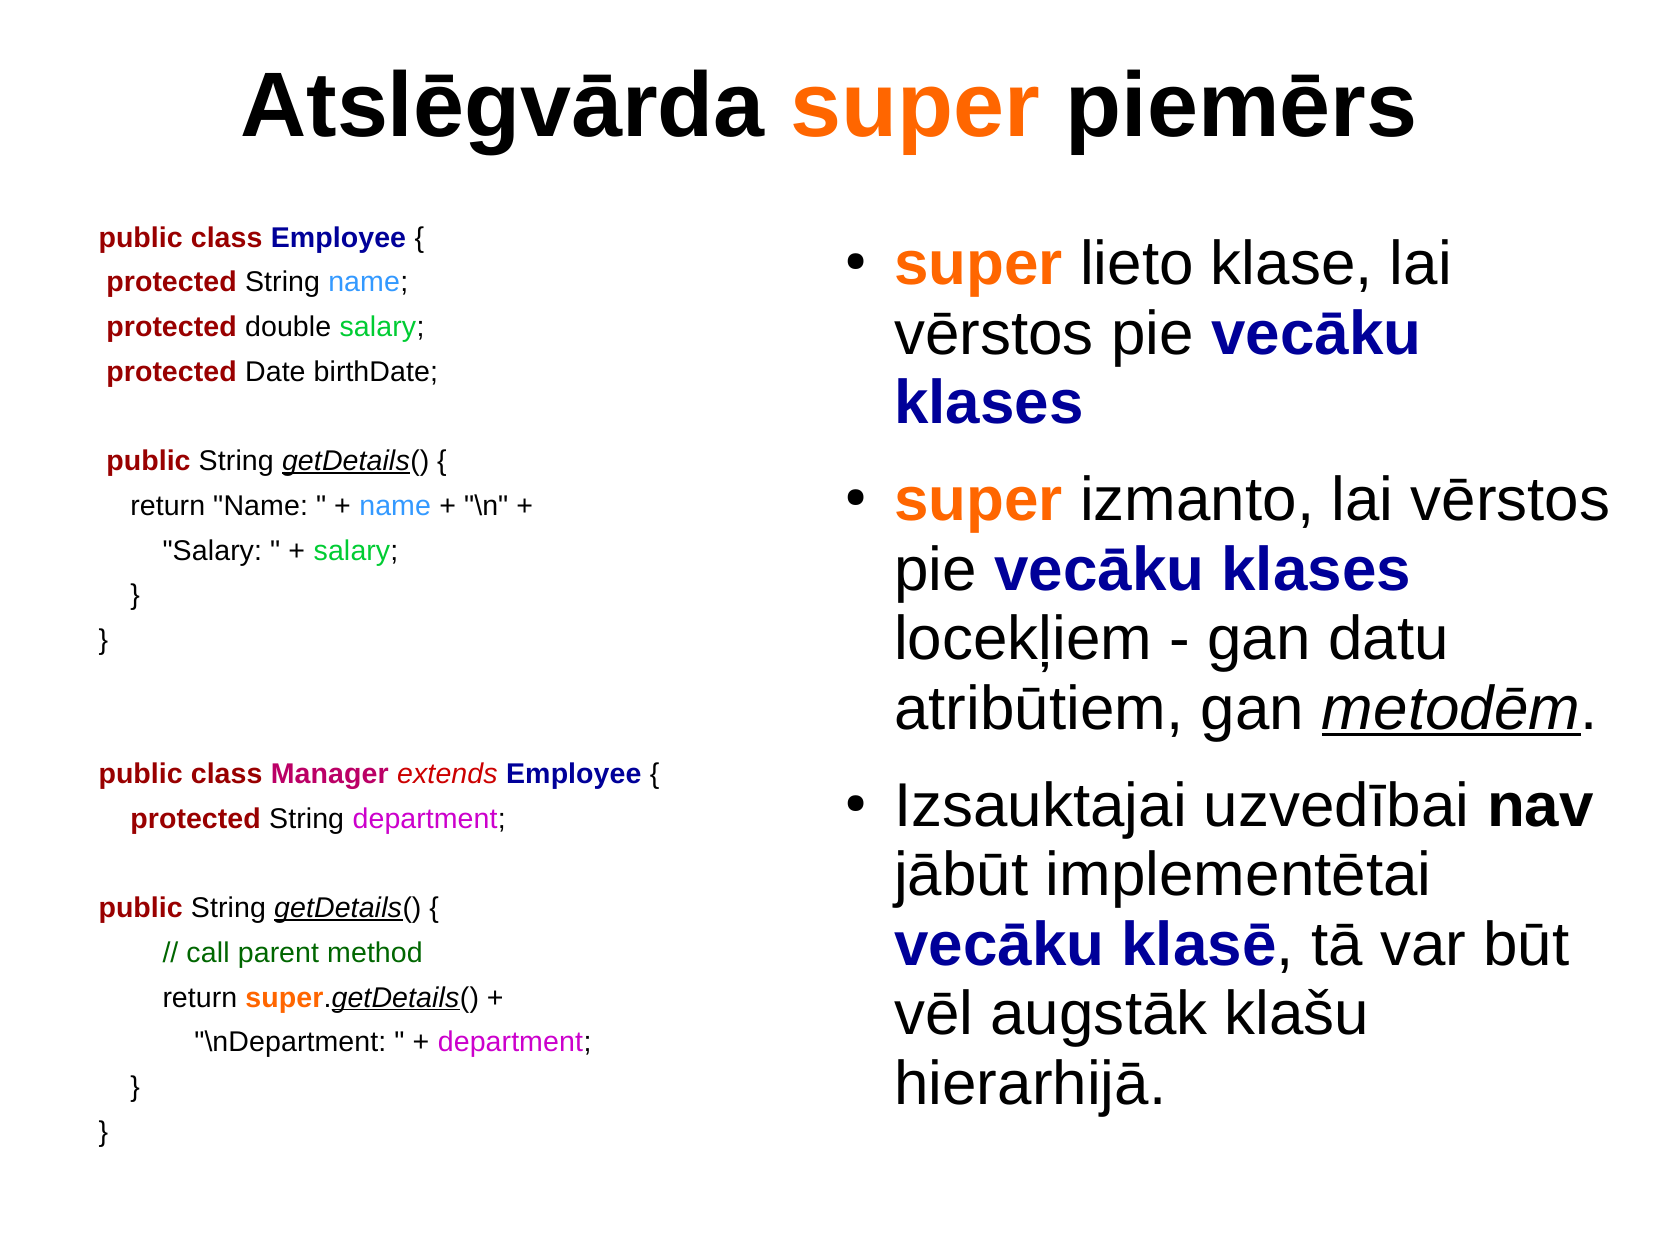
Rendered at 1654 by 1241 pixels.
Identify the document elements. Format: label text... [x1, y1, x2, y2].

list public class Employee { protected String name; protected double salary; protected Date birthDate; public String getDetails() { return "Name: " + name + "\n" + "Salary: " + salary; } } public class Manager extends Employee { protected String department; public String getDetails() { // call parent method return super.getDetails() + "\nDepartment: " + department; } } [67, 221, 801, 1166]
list super lieto klase, lai vērstos pie vecāku klases super izmanto, lai vērstos pie vecāku klases locekļiem - gan datu atribūtiem, gan metodēm. Izsauktajai uzvedībai nav jābūt implementētai vecāku klasē, tā var būt vēl augstāk klašu hierarhijā. [828, 228, 1618, 1123]
title Atslēgvārda super piemērs [85, 1, 1574, 209]
